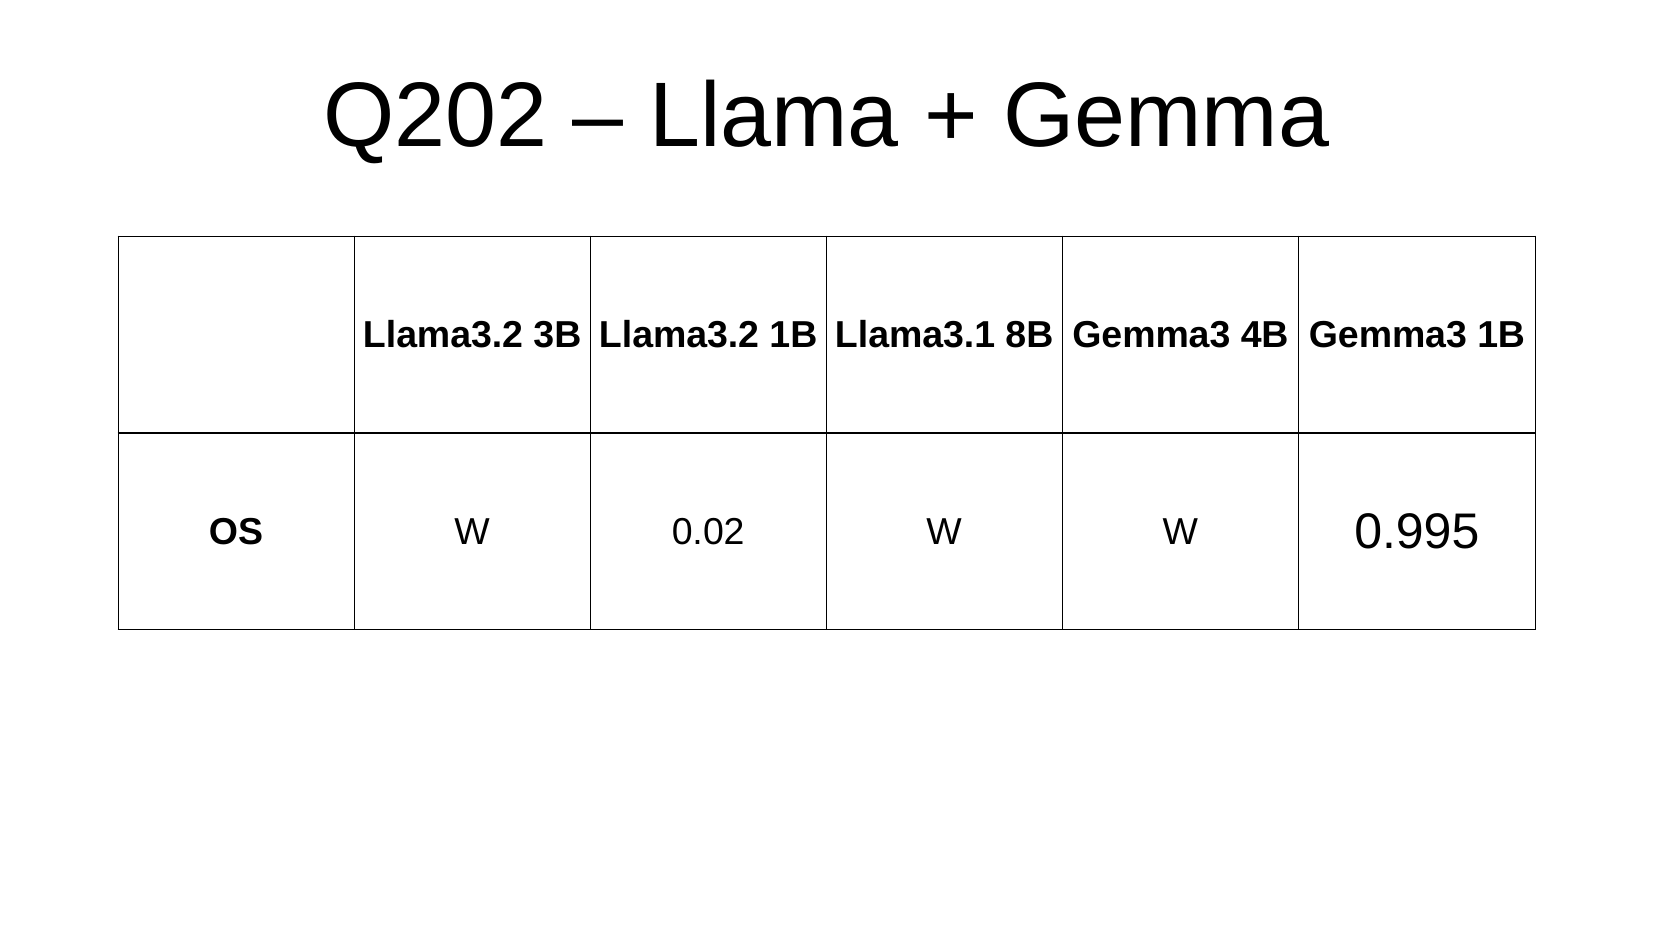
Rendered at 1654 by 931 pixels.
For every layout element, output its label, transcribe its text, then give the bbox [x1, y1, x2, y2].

table_header Gemma3 1B [1299, 237, 1535, 432]
table_header [119, 237, 354, 432]
table_header Gemma3 4B [1063, 237, 1298, 432]
table_cell W [827, 434, 1062, 629]
table_cell 0.02 [591, 434, 826, 629]
table_cell OS [119, 434, 354, 629]
title Q202 – Llama + Gemma [82, 37, 1571, 193]
table_cell W [355, 434, 590, 629]
table_cell W [1063, 434, 1298, 629]
table_header Llama3.2 1B [591, 237, 826, 432]
table_header Llama3.2 3B [355, 237, 590, 432]
table_header Llama3.1 8B [827, 237, 1062, 432]
table_cell 0.995 [1299, 434, 1535, 629]
